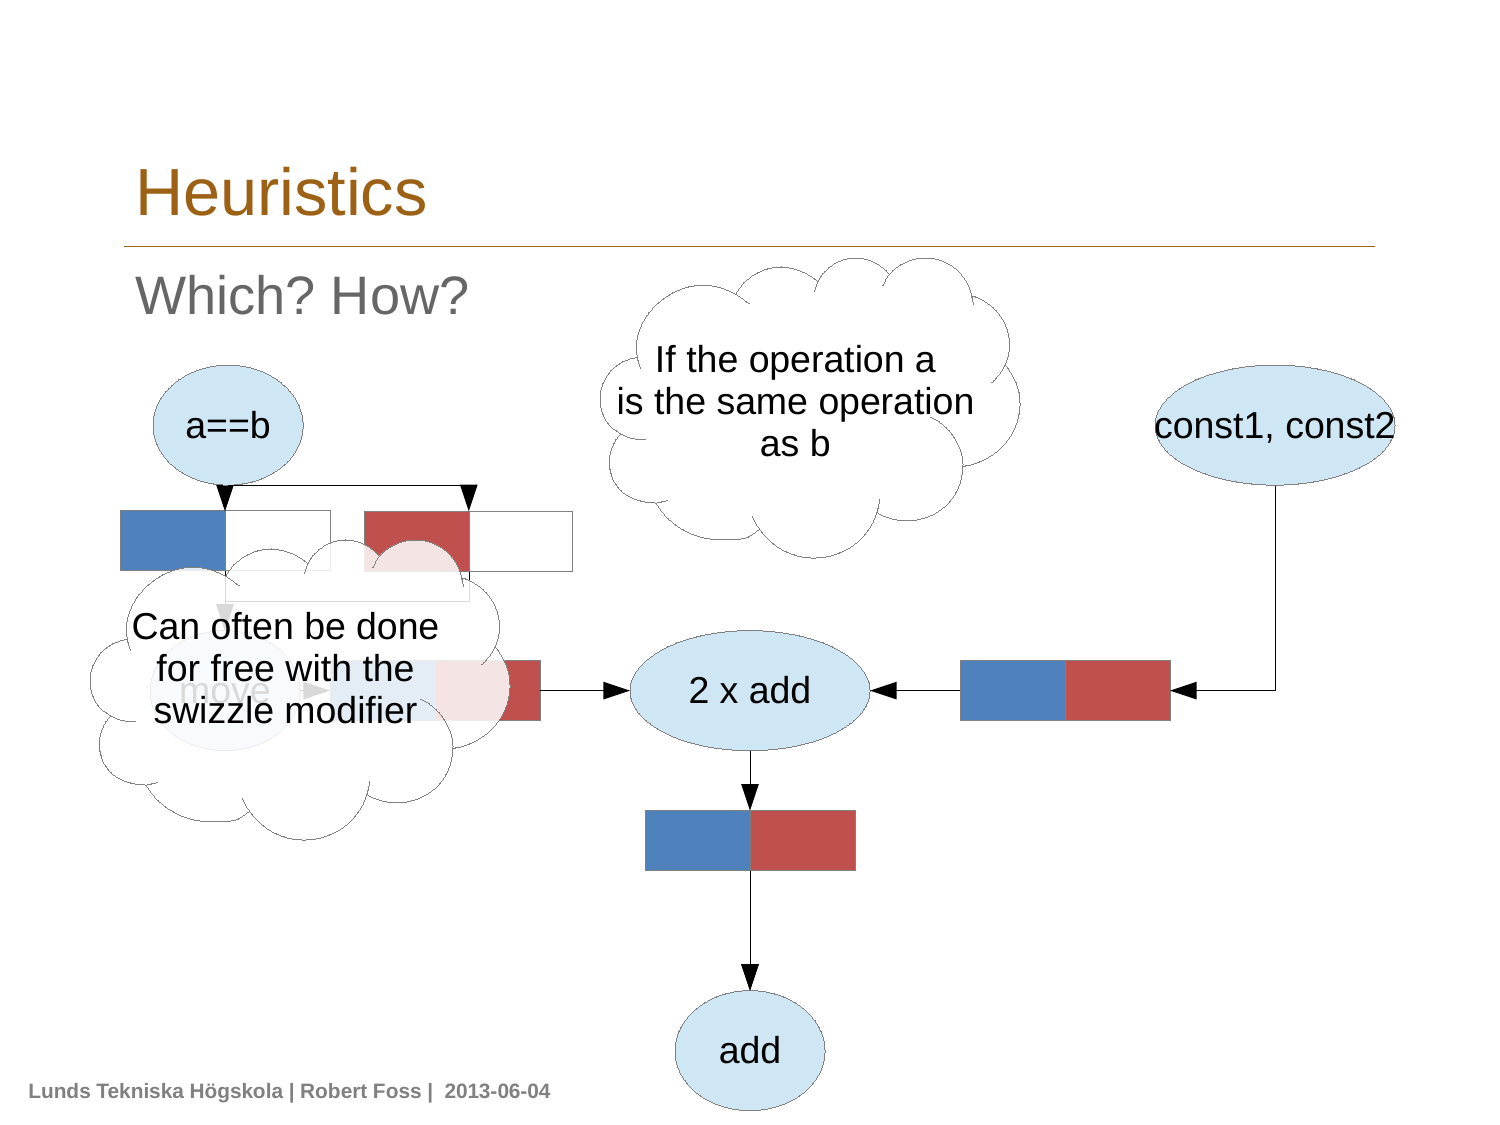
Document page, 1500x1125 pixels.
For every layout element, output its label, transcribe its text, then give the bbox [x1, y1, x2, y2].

text_box add [675, 990, 826, 1111]
text_box [645, 810, 856, 871]
text_box a==b [153, 365, 304, 486]
text_box If the operation a is the same operation as b [600, 258, 1021, 559]
text_box [960, 660, 1171, 721]
text_box 2 x add [630, 630, 871, 751]
text_box Can often be done for free with the swizzle modifier [90, 539, 511, 841]
title Which? How? [120, 239, 1035, 346]
title Heuristics [120, 120, 1500, 258]
text_box [364, 511, 574, 572]
text_box [500, 660, 541, 721]
text_box const1, const2 [1155, 365, 1396, 486]
text_box [120, 510, 331, 572]
